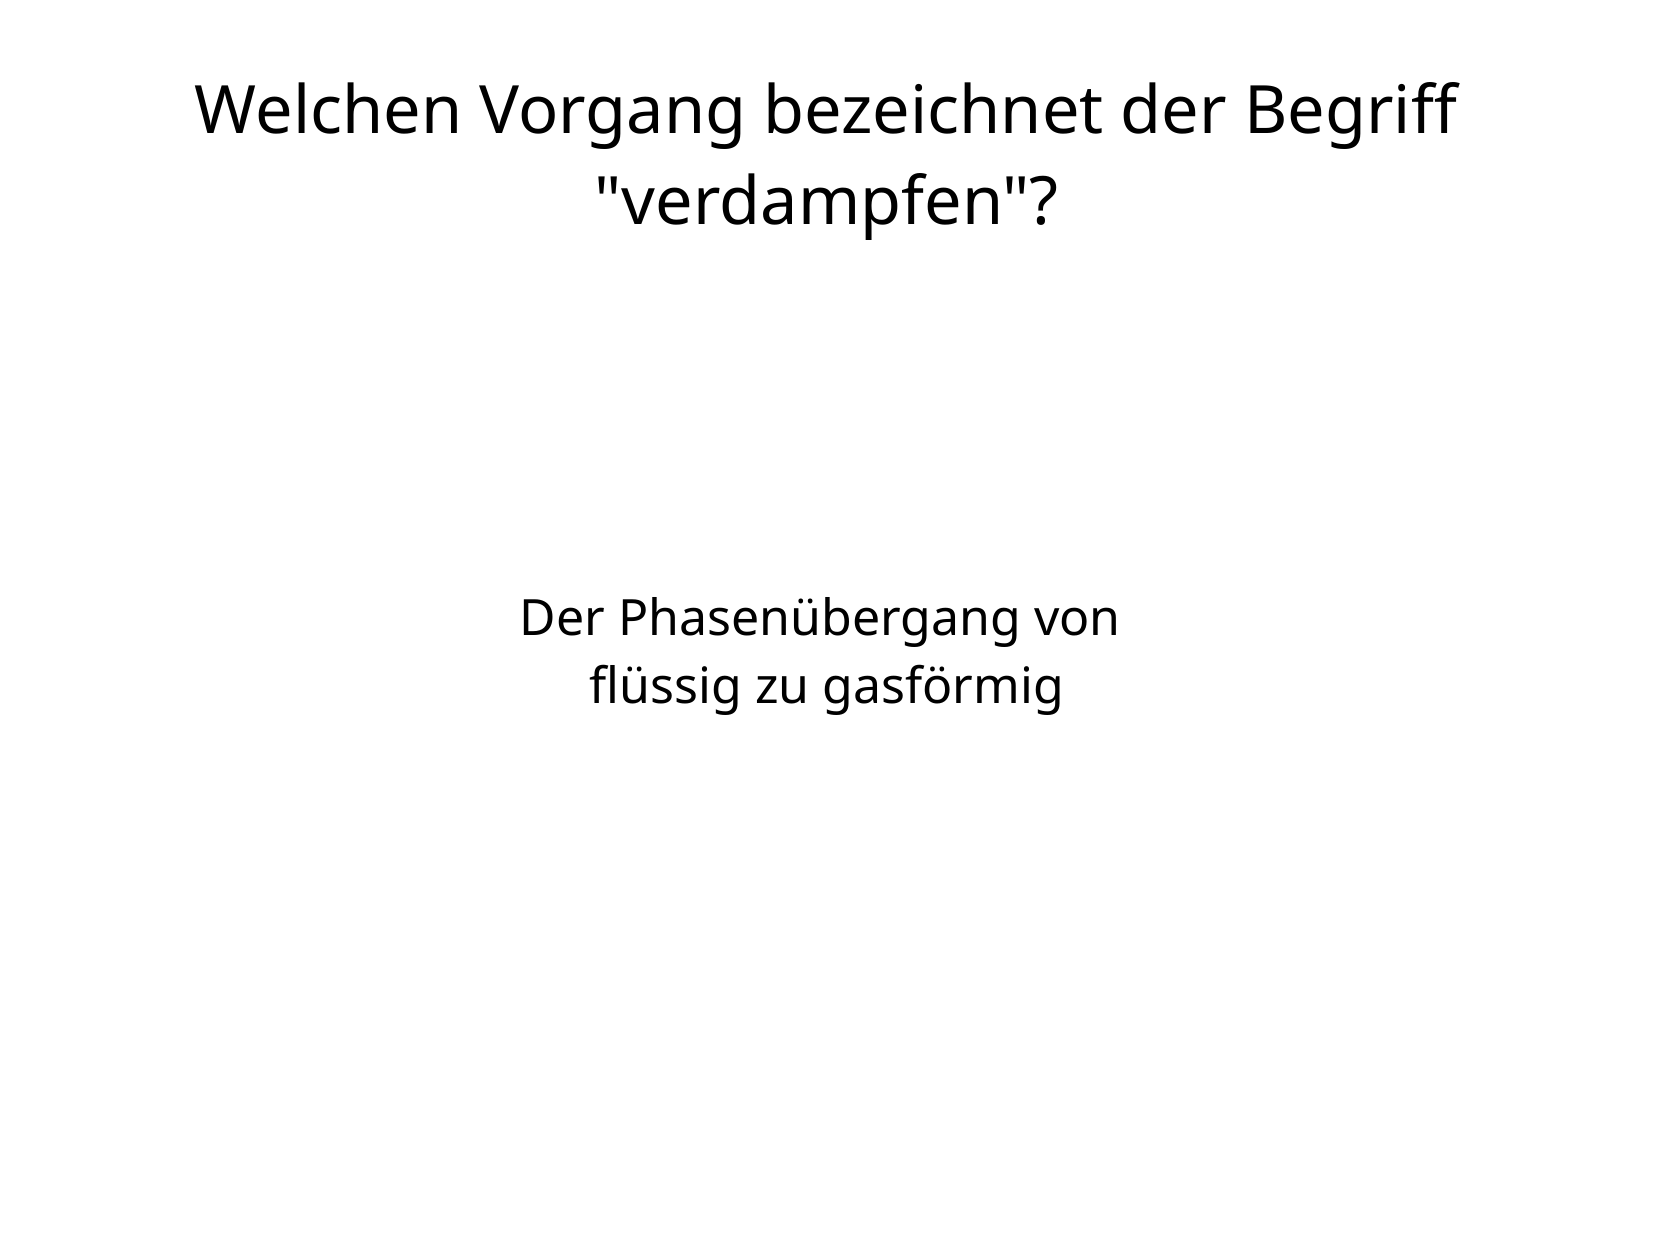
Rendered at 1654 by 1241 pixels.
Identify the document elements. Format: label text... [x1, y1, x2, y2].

subtitle Der Phasenübergang von flüssig zu gasförmig [82, 290, 1571, 1010]
title Welchen Vorgang bezeichnet der Begriff "verdampfen"? [82, 49, 1571, 257]
